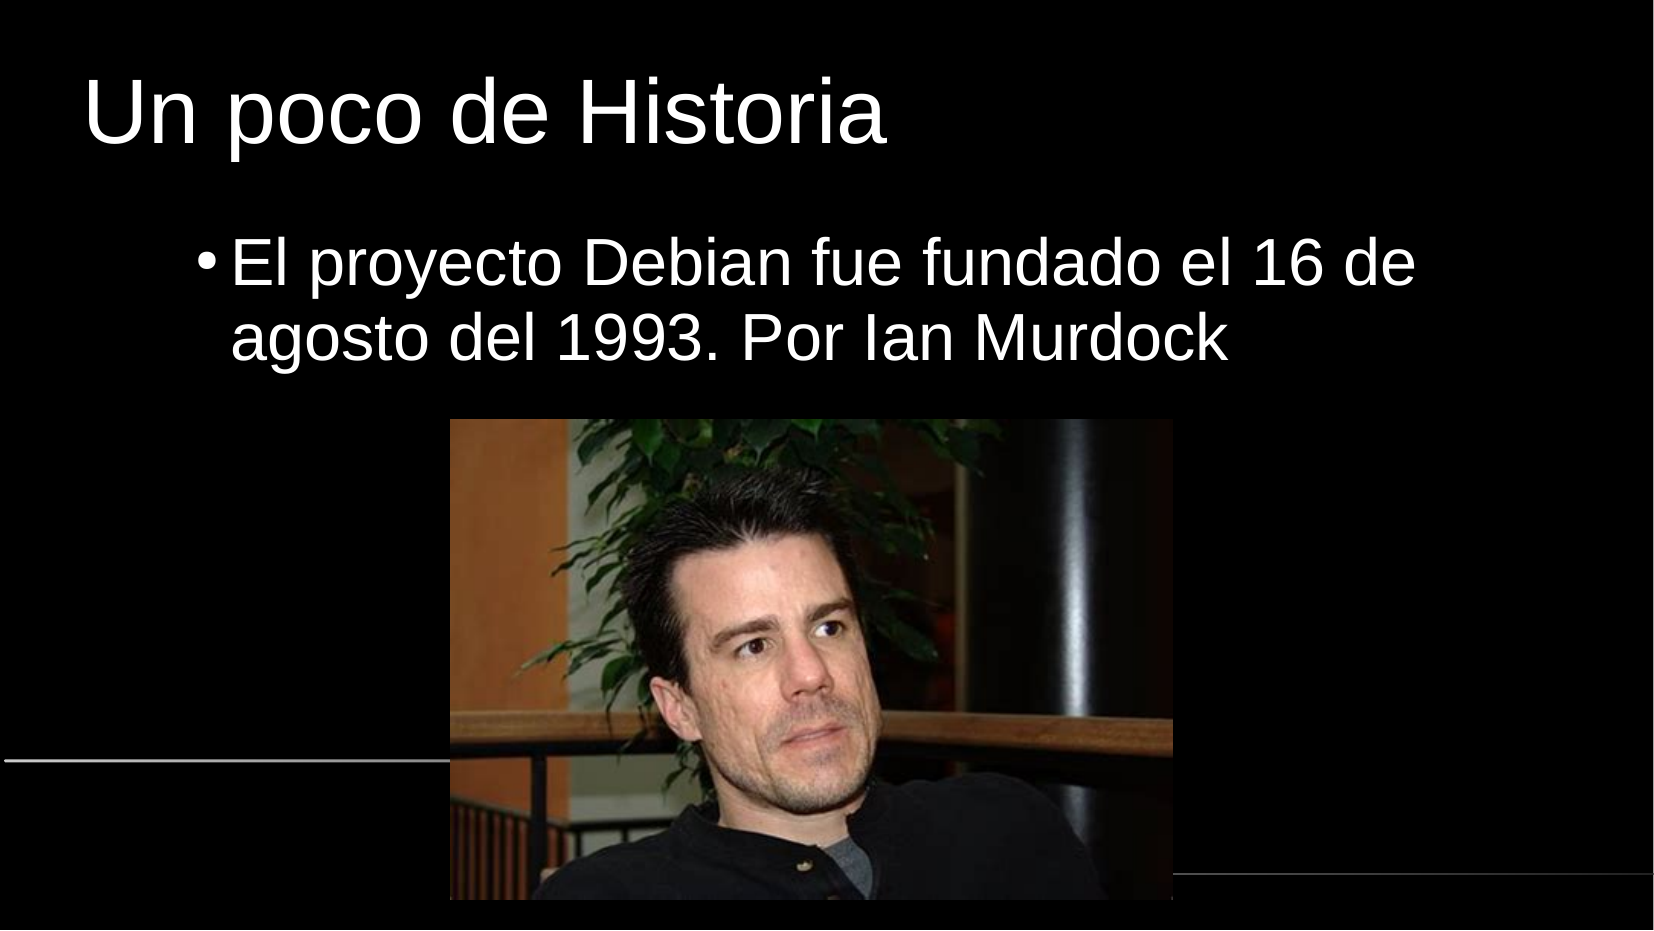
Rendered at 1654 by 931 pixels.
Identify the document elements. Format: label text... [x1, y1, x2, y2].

list El proyecto Debian fue fundado el 16 de agosto del 1993. Por Ian Murdock [195, 225, 1546, 856]
picture [450, 419, 1173, 901]
title Un poco de Historia [82, 35, 1235, 189]
